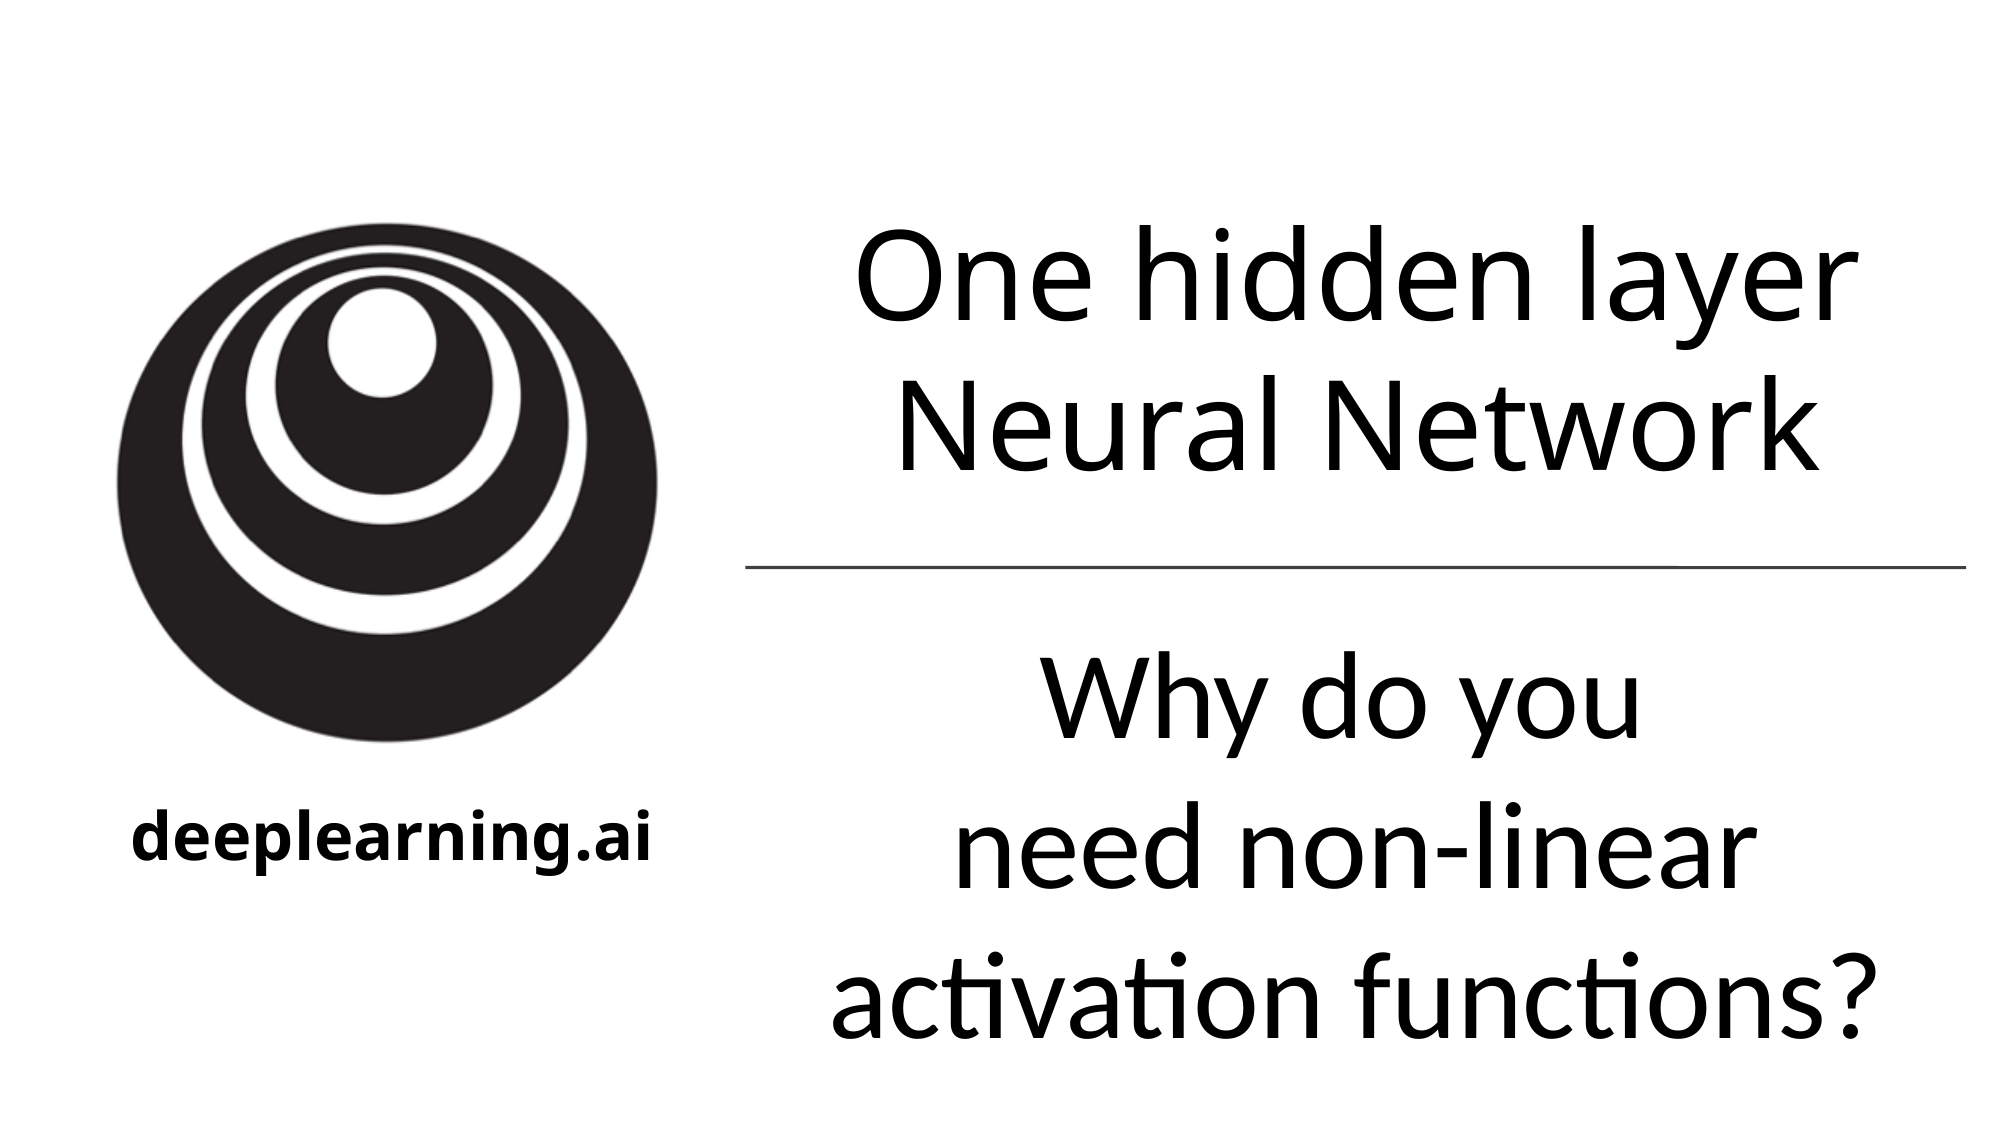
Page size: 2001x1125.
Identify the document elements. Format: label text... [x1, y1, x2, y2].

text_box One hidden layer Neural Network [759, 188, 1954, 503]
text_box Why do you need non-linear activation functions? [813, 605, 1900, 1125]
picture [77, 186, 708, 797]
